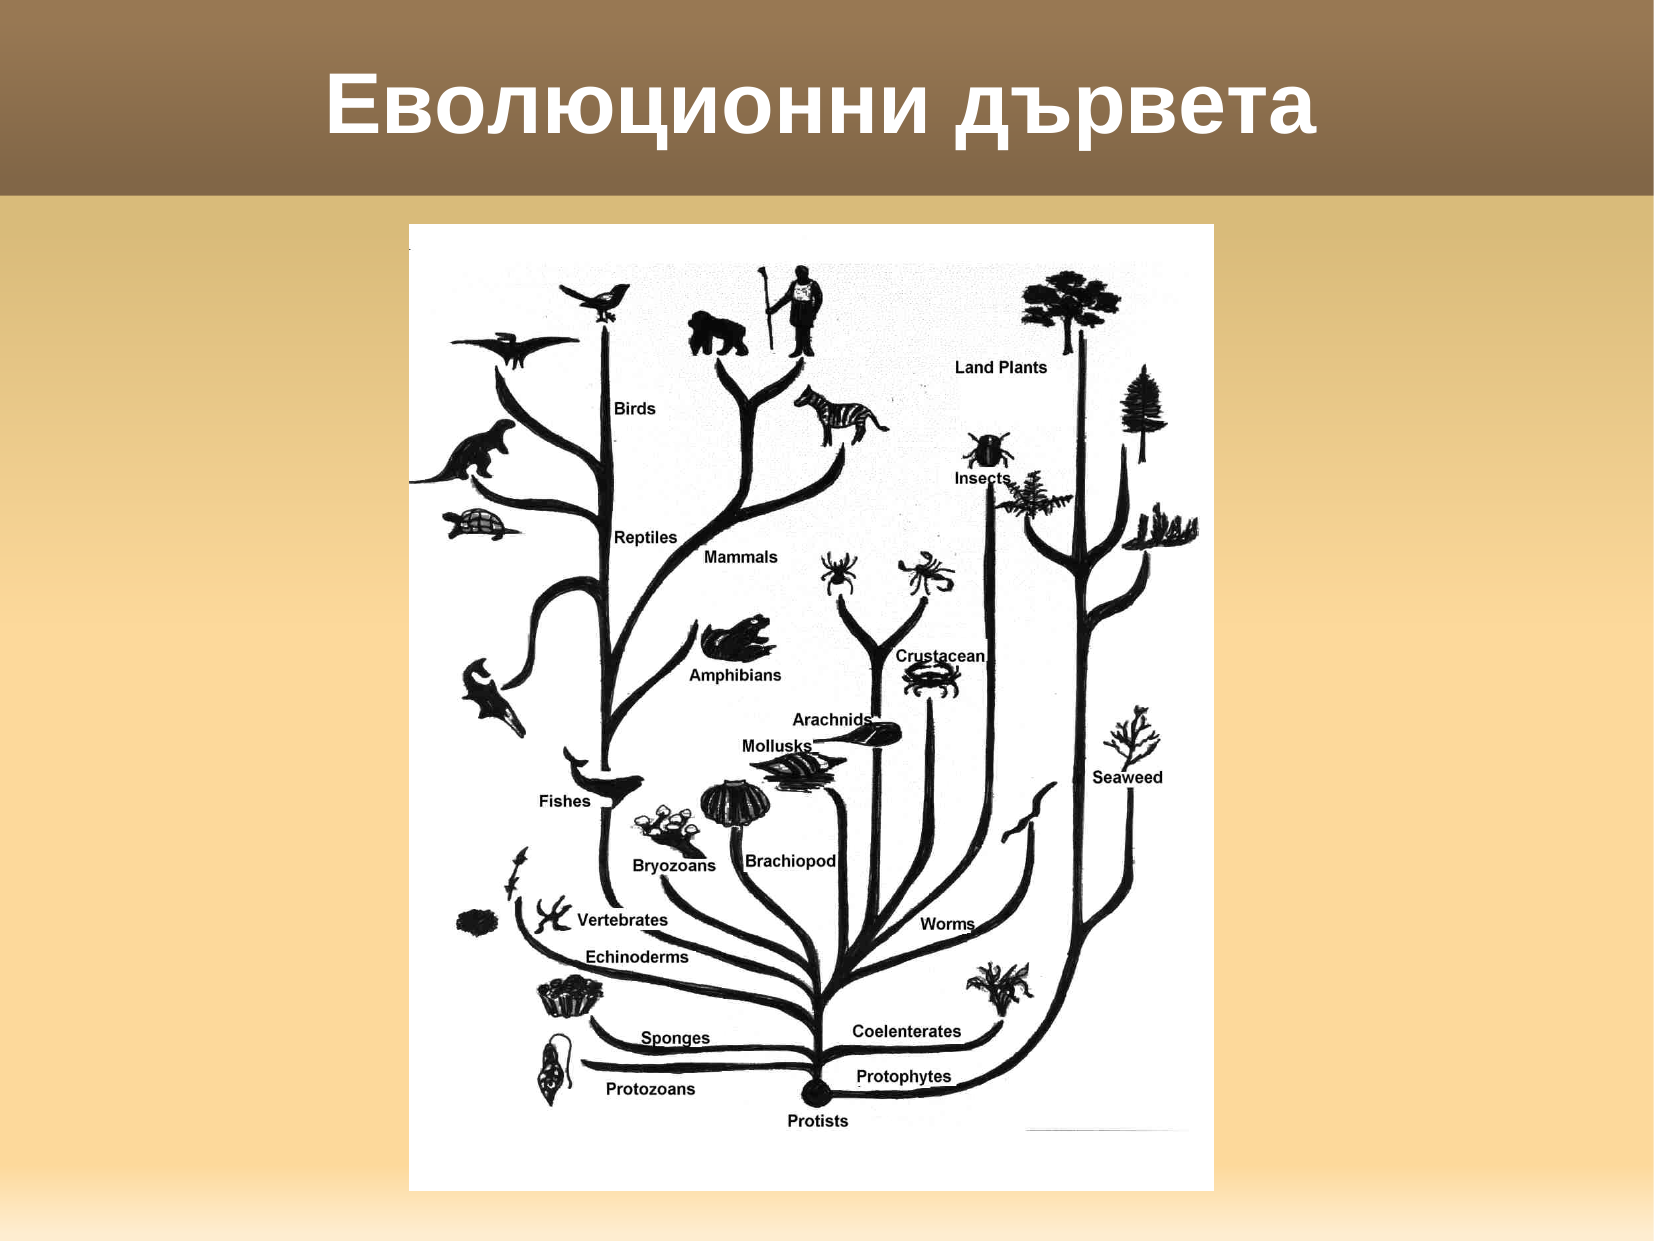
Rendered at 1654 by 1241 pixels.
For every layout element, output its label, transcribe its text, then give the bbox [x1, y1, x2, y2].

title Еволюционни дървета [76, 0, 1565, 208]
picture [0, 0, 1654, 1241]
